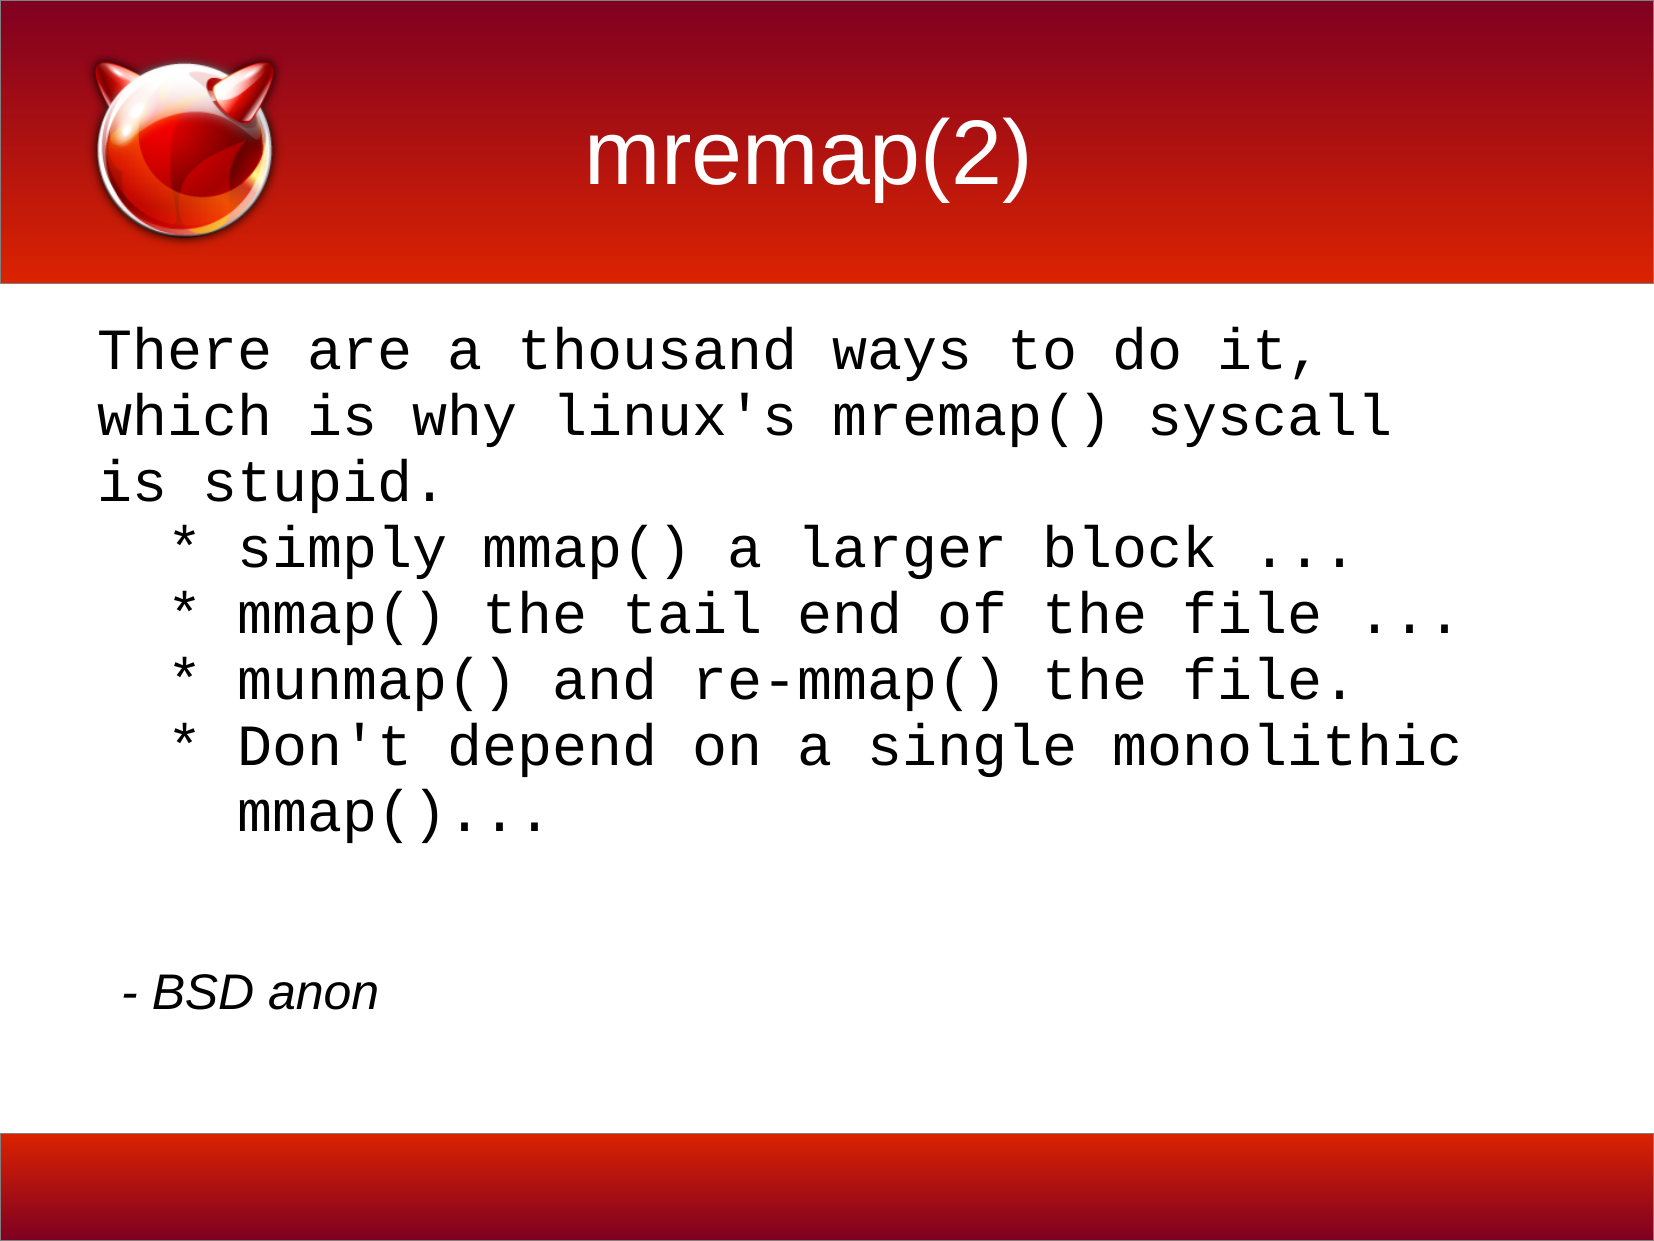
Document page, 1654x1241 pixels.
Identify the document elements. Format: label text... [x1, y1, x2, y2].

text_box There are a thousand ways to do it, which is why linux's mremap() syscall is stupid. * simply mmap() a larger block ... * mmap() the tail end of the file ... * munmap() and re-mmap() the file. * Don't depend on a single monolithic mmap()... [82, 313, 1512, 923]
text_box - BSD anon [106, 956, 395, 1028]
title mremap(2) [82, 49, 1536, 257]
